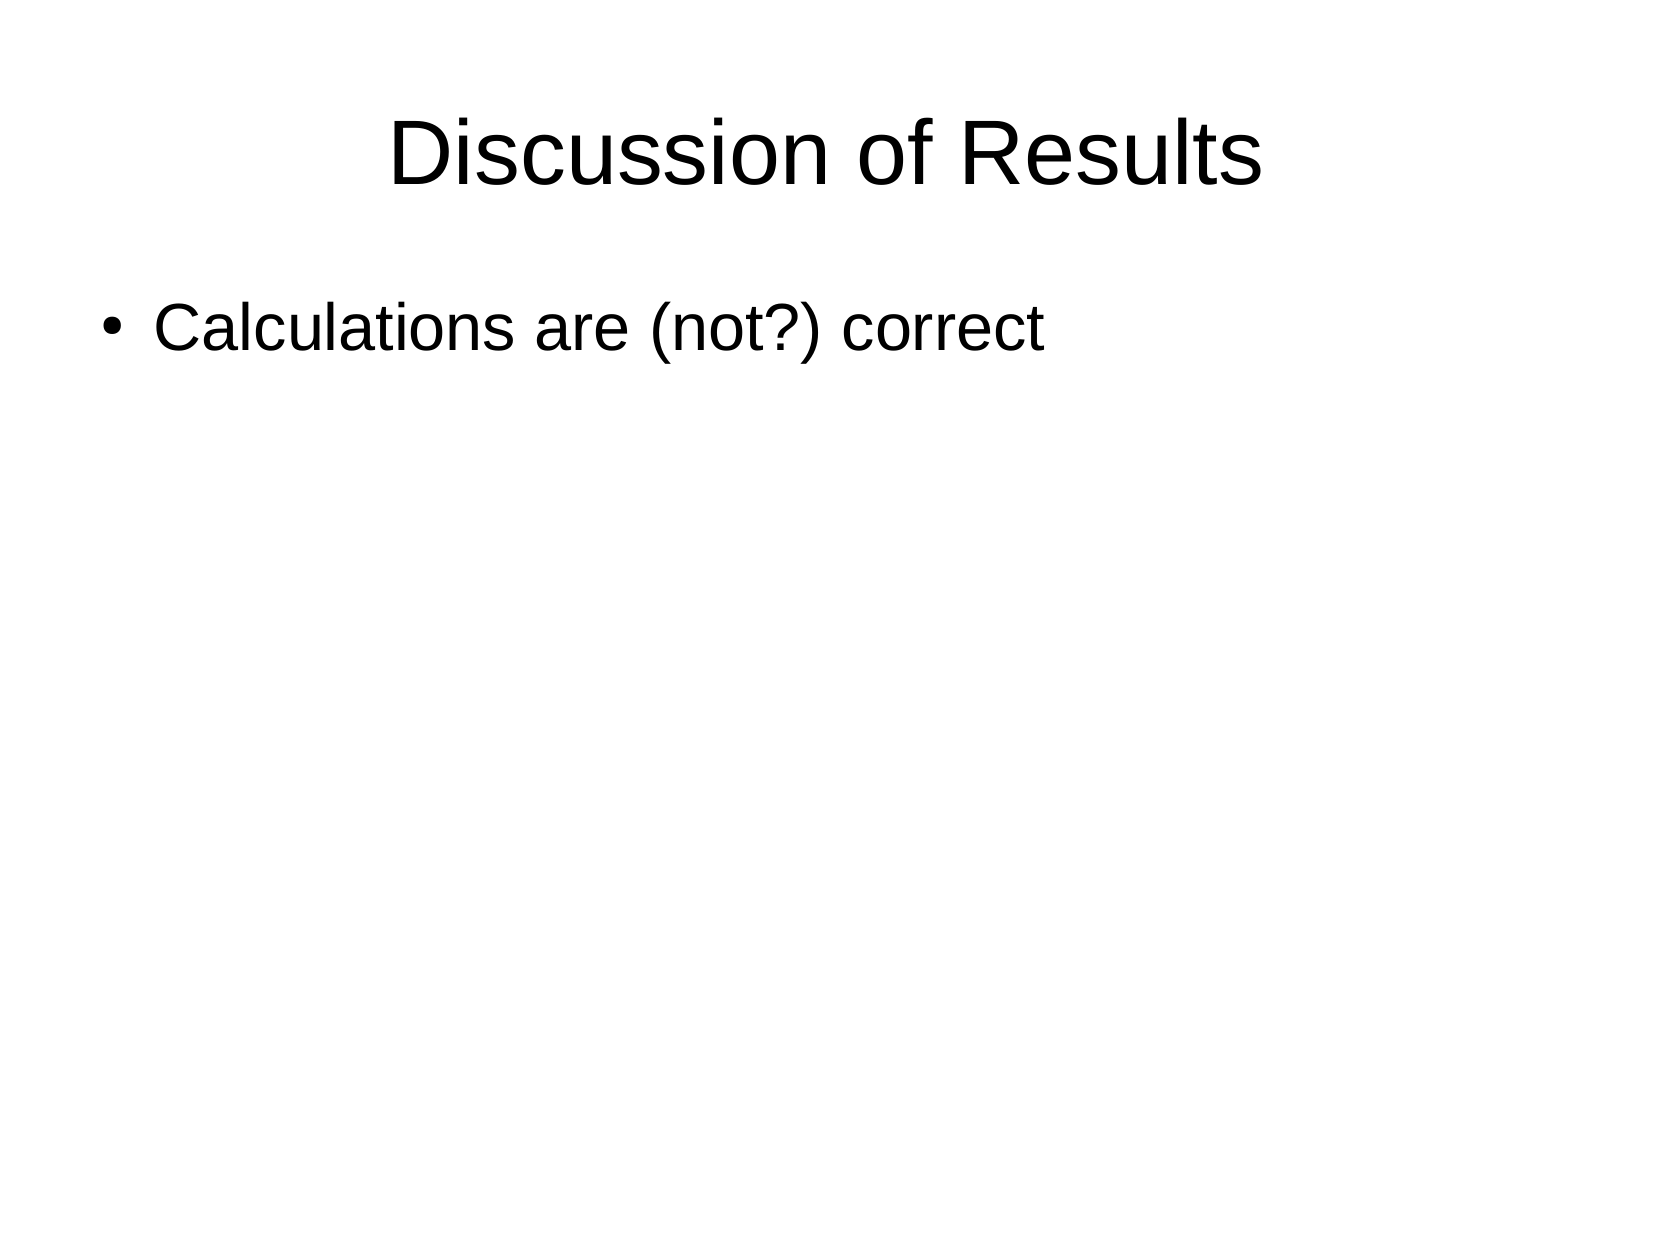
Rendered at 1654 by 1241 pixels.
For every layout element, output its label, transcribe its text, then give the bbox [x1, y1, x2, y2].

title Discussion of Results [82, 49, 1571, 257]
list Calculations are (not?) correct [82, 290, 1571, 1010]
